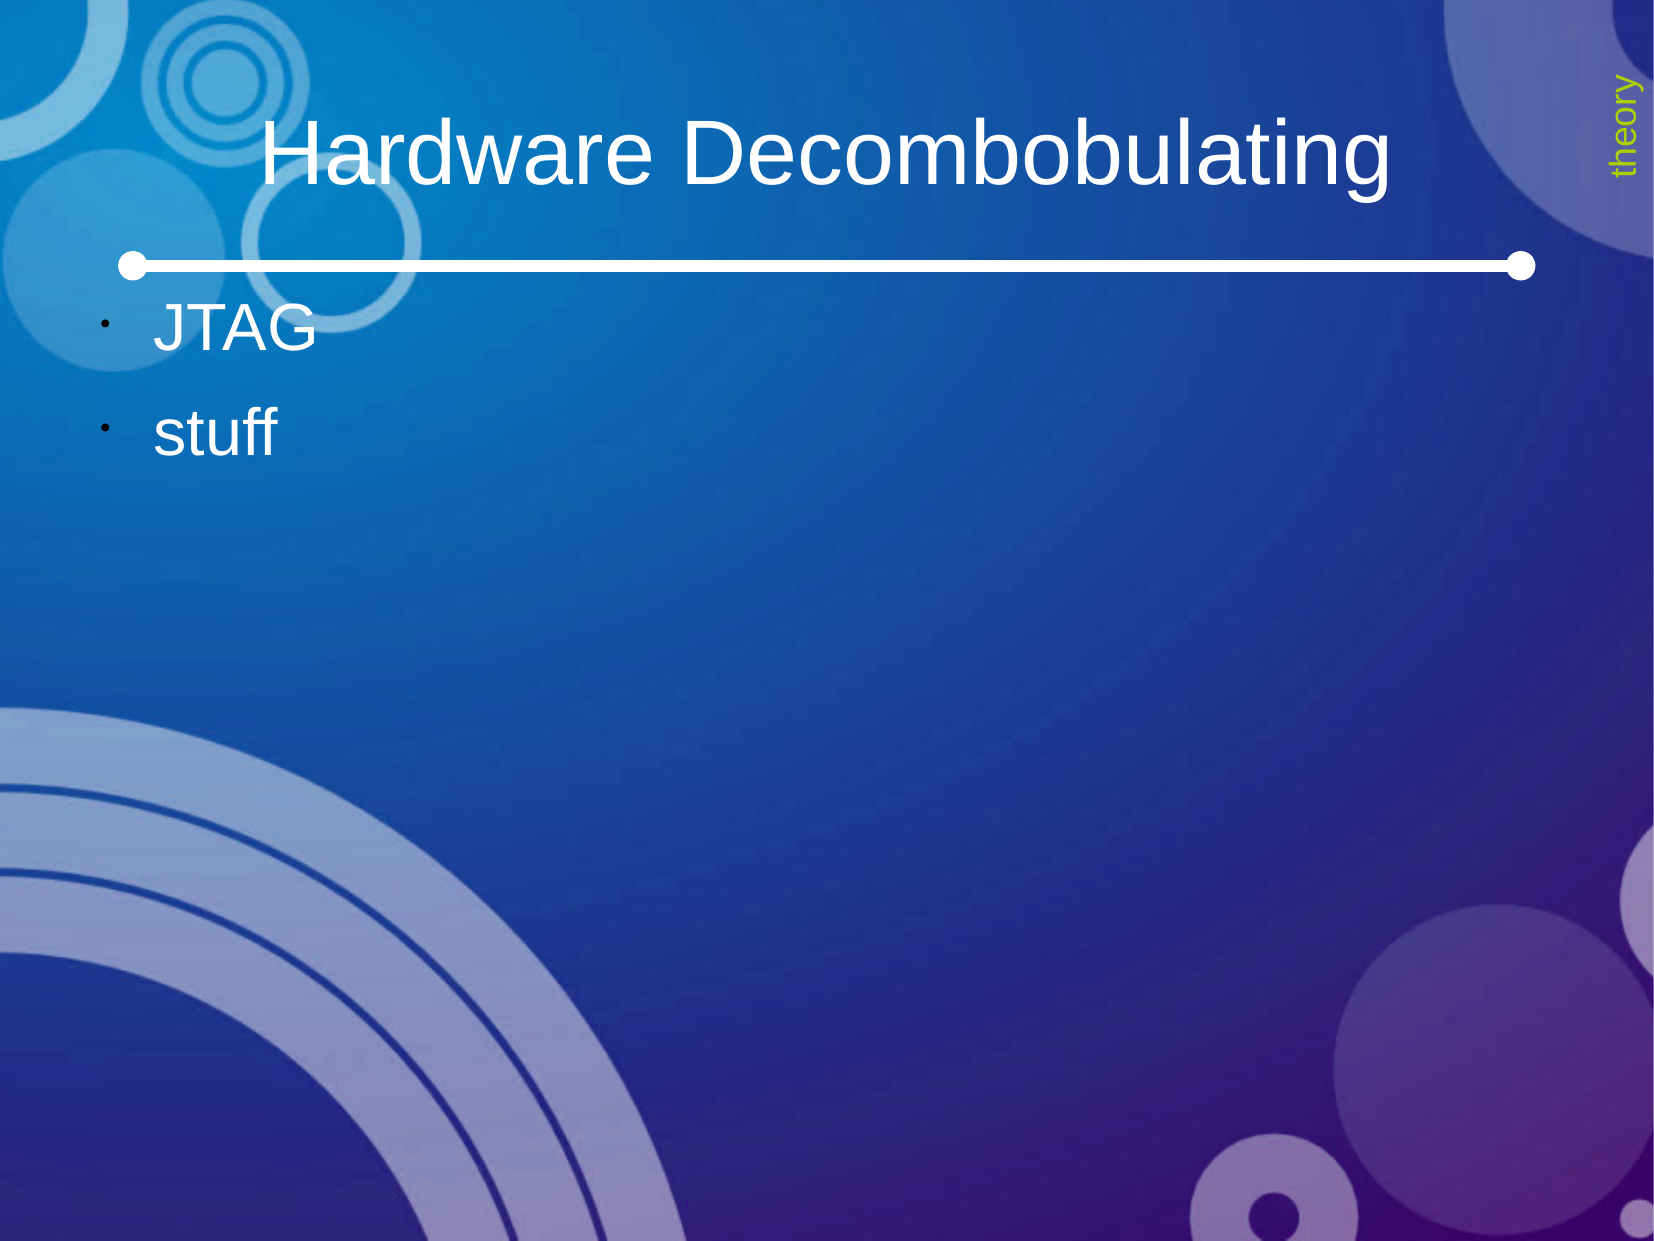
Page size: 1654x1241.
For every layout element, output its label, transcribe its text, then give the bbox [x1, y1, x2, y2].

list JTAG stuff [82, 290, 1571, 1094]
title Hardware Decombobulating [82, 56, 1571, 250]
picture [0, 0, 1654, 1241]
